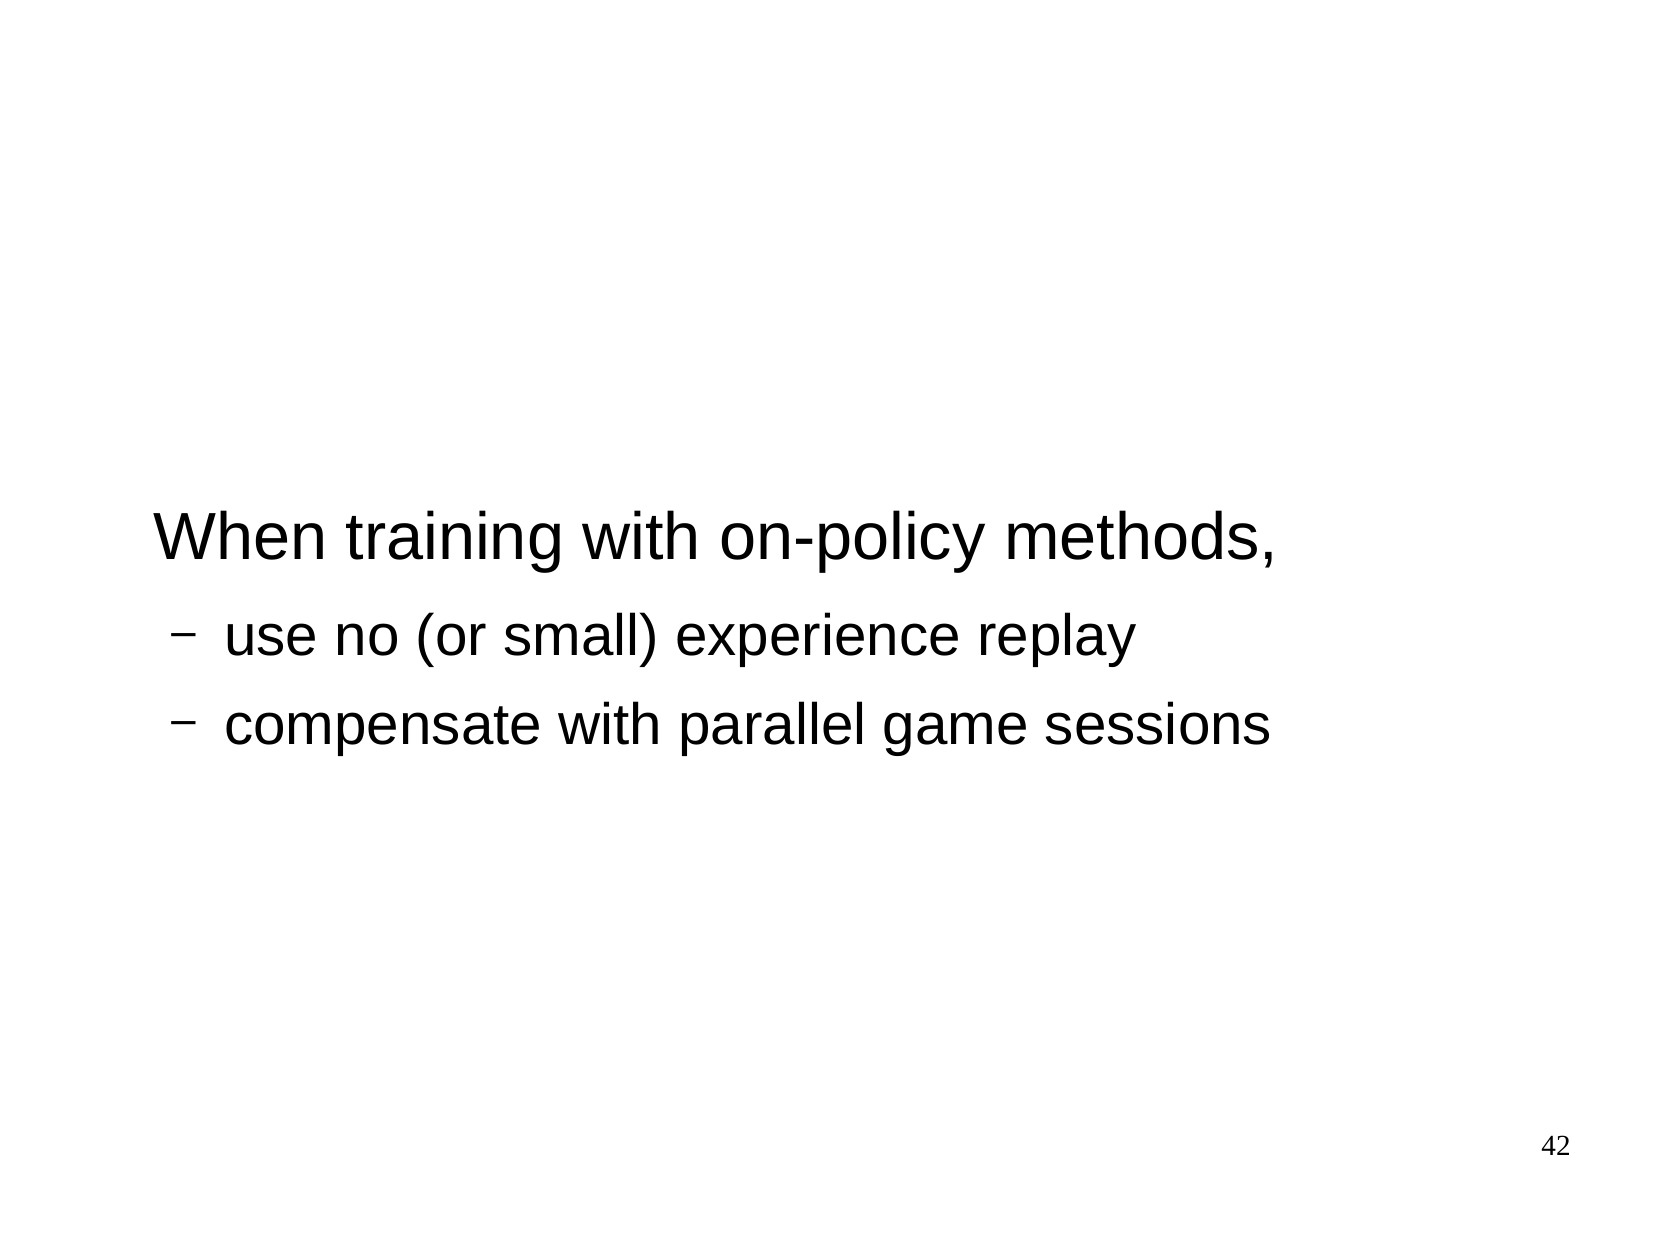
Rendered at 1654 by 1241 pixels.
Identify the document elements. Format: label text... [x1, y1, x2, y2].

list When training with on-policy methods, use no (or small) experience replay compensate with parallel game sessions [82, 290, 1571, 1010]
